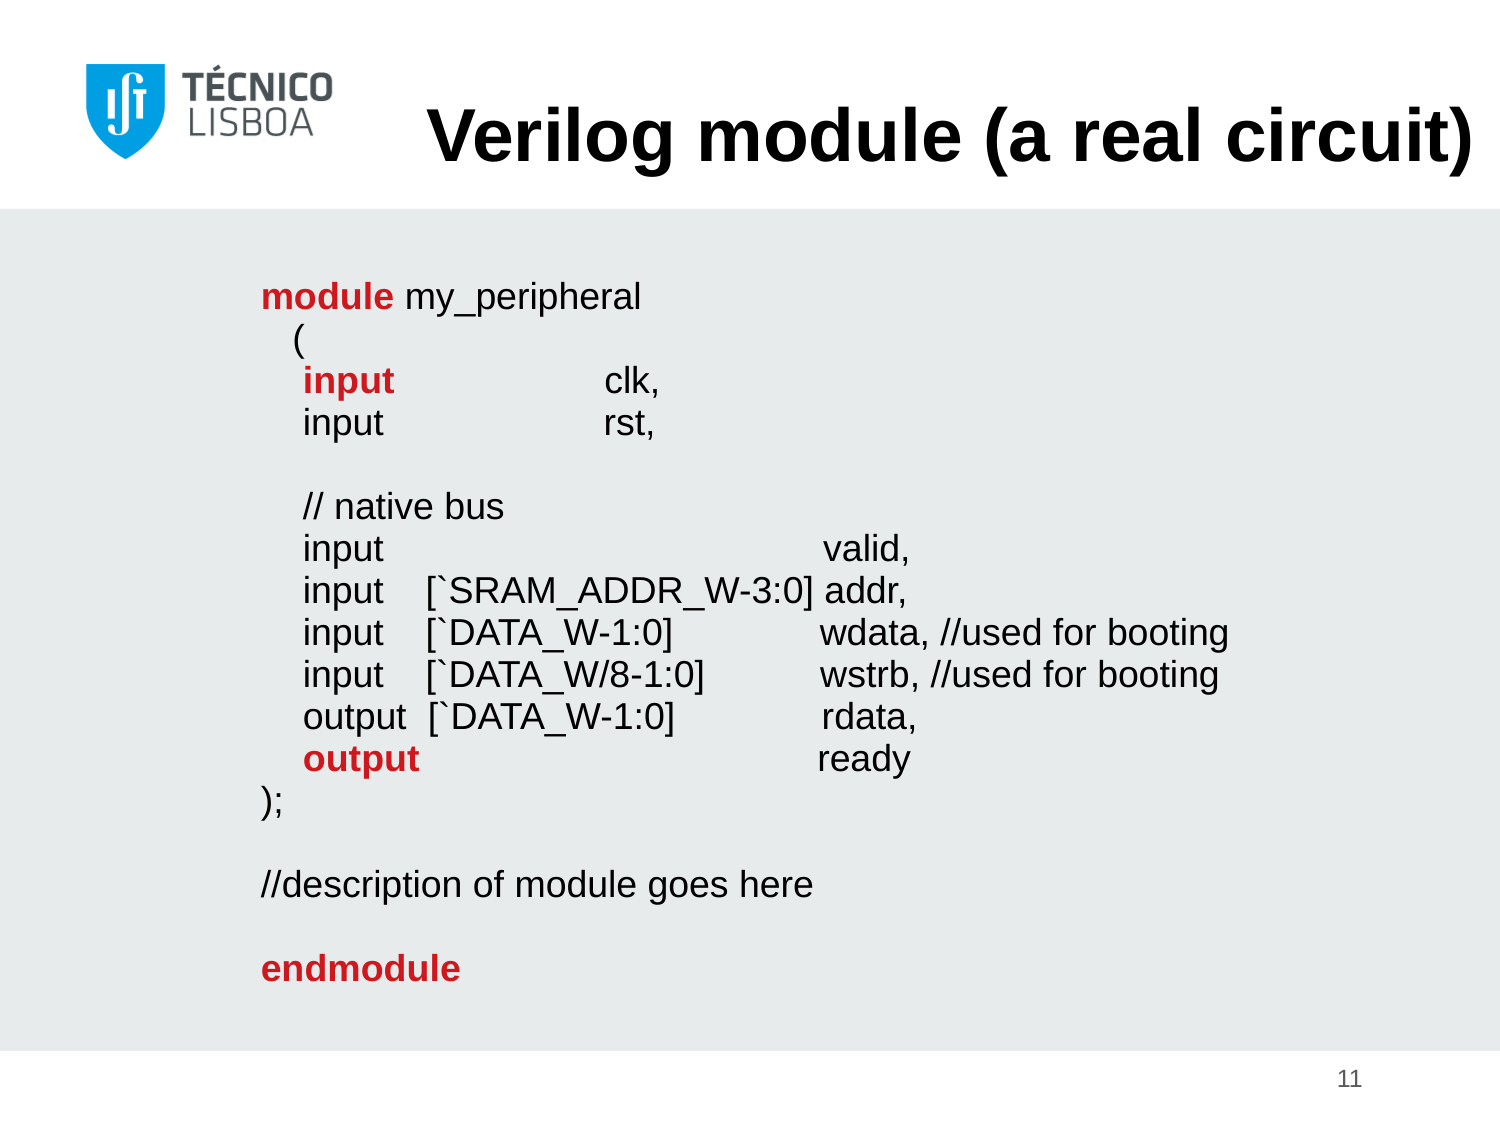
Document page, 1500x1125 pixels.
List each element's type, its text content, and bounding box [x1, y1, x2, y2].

text_box module my_peripheral ( input clk, input rst, // native bus input valid, input [`SRAM_ADDR_W-3:0] addr, input [`DATA_W-1:0] wdata, //used for booting input [`DATA_W/8-1:0] wstrb, //used for booting output [`DATA_W-1:0] rdata, output ready ); //description of module goes here endmodule [246, 268, 1246, 997]
picture [0, 0, 1500, 1125]
title Verilog module (a real circuit) [411, 60, 1500, 203]
